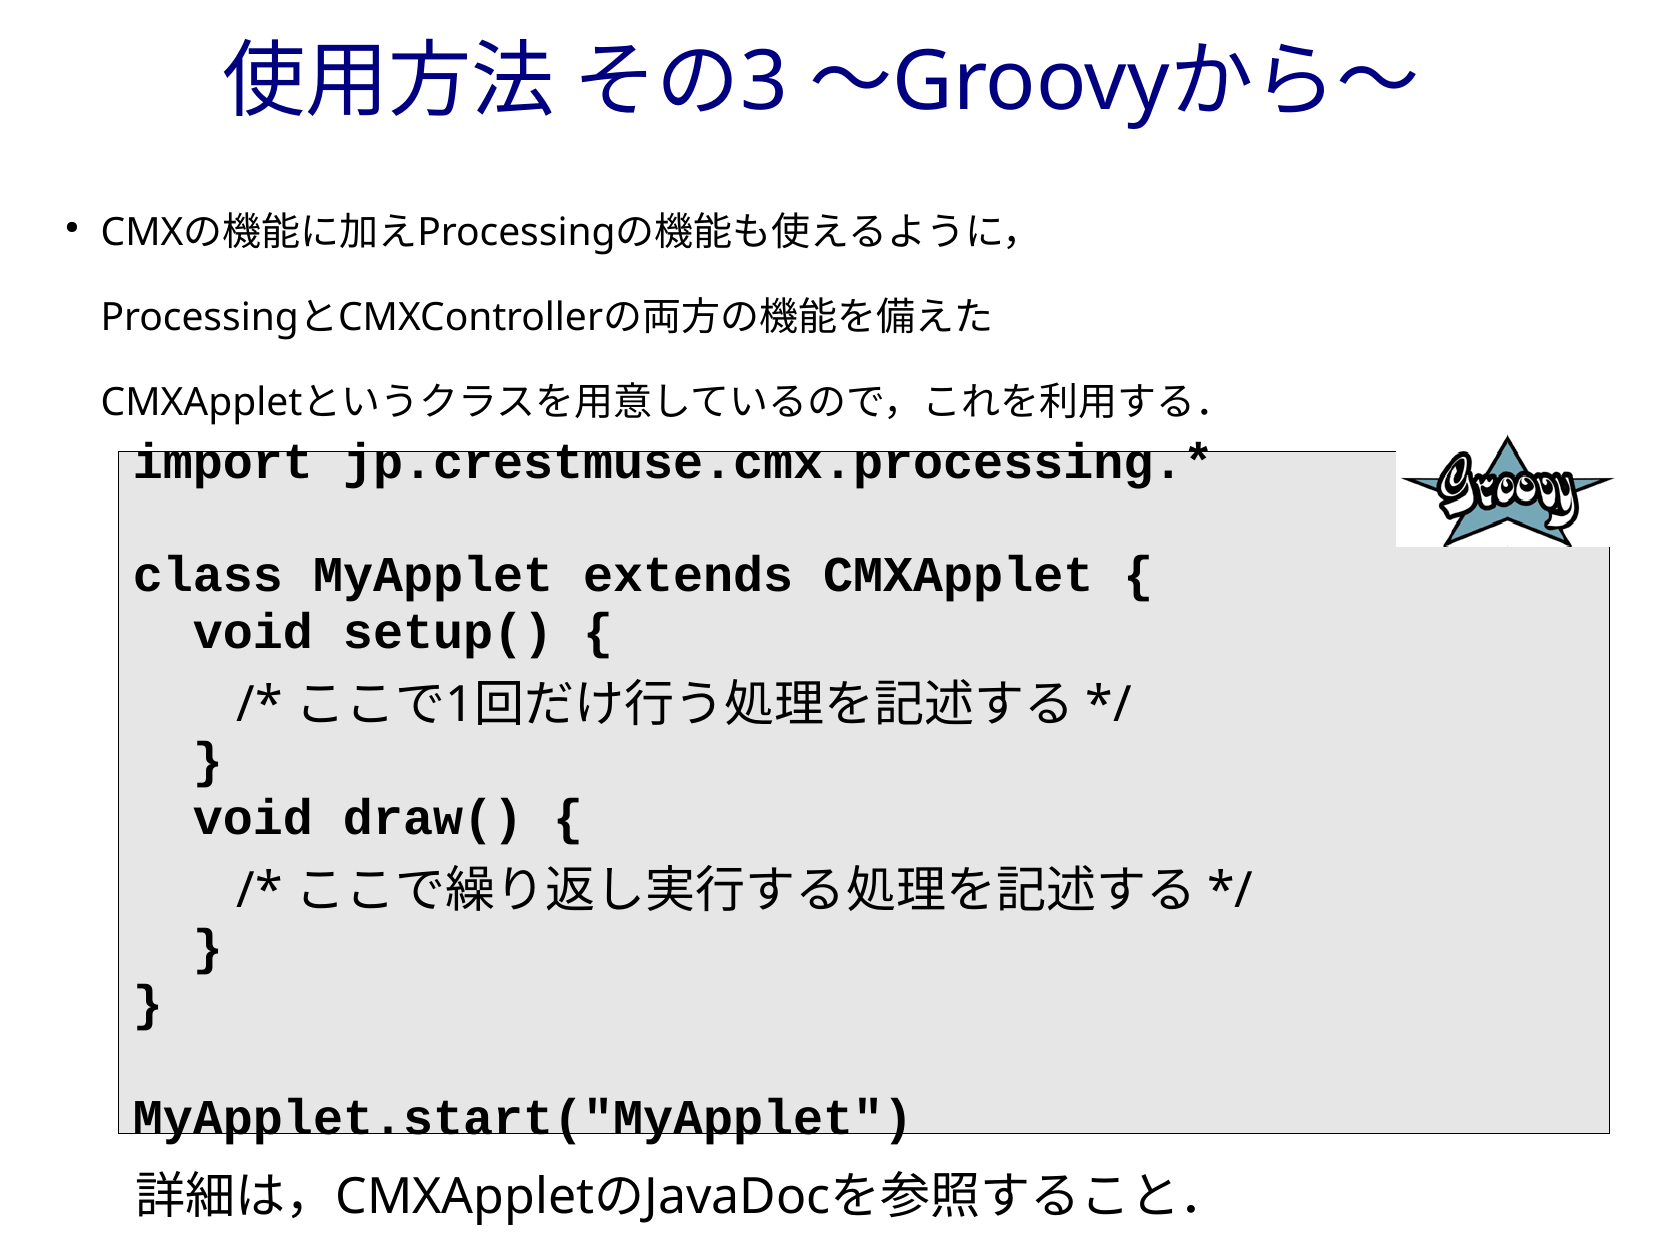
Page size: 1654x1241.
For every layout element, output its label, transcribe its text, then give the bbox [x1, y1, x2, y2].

text_box import jp.crestmuse.cmx.processing.* class MyApplet extends CMXApplet { void setup() { /* ここで1回だけ行う処理を記述する */ } void draw() { /* ここで繰り返し実行する処理を記述する */ } } MyApplet.start("MyApplet") [118, 451, 1610, 1134]
list CMXの機能に加えProcessingの機能も使えるように， ProcessingとCMXControllerの両方の機能を備えた CMXAppletというクラスを用意しているので，これを利用する． [53, 172, 1654, 429]
text_box 詳細は，CMXAppletのJavaDocを参照すること． [121, 1148, 1146, 1214]
picture [1396, 430, 1619, 547]
title 使用方法 その3 ～Groovyから～ [35, 31, 1607, 116]
